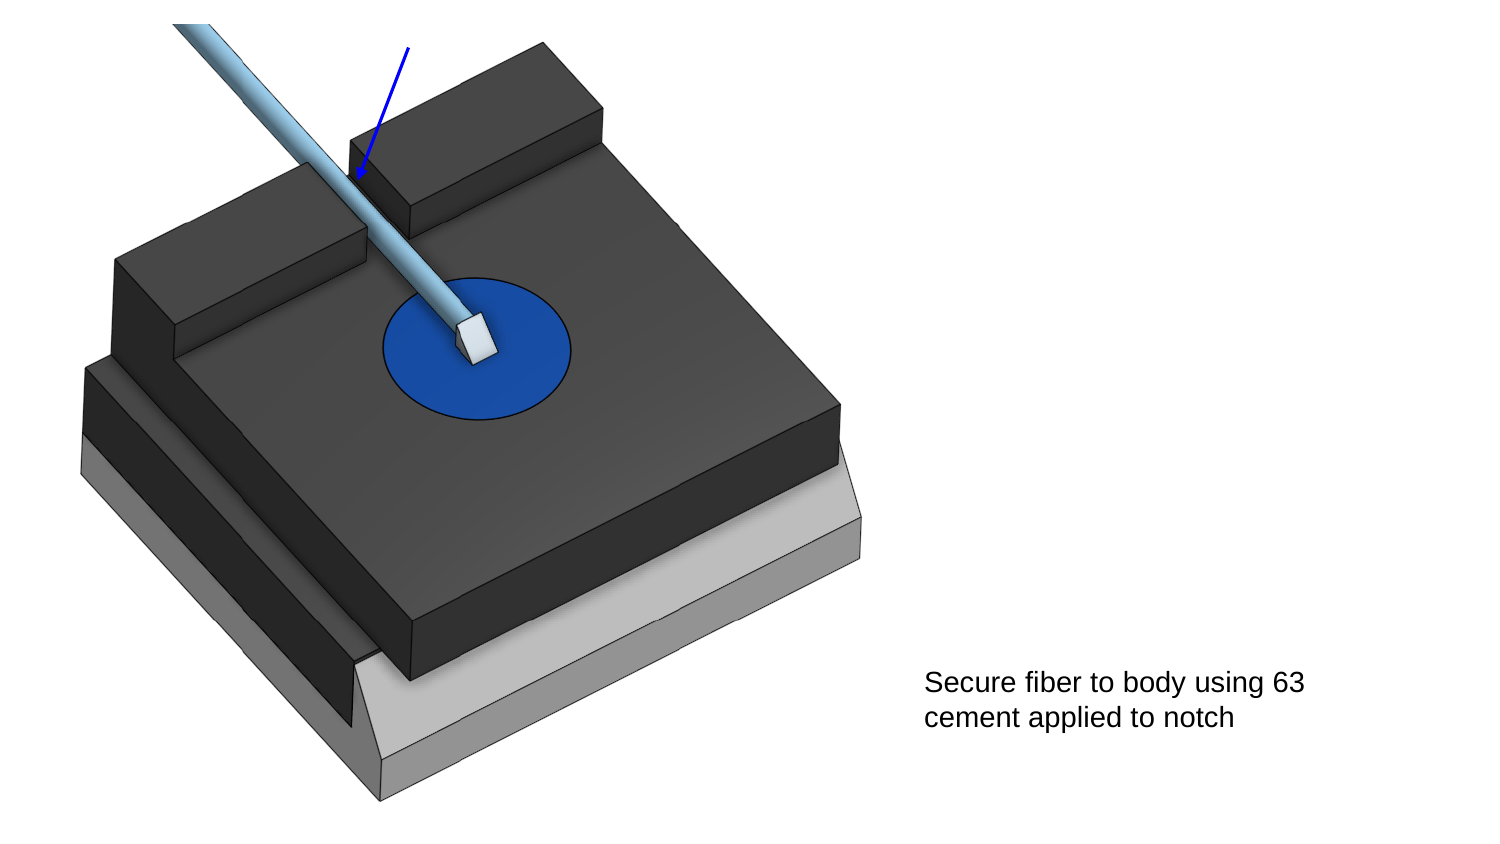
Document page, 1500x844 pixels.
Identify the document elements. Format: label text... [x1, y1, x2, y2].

picture [24, 24, 898, 819]
text_box Secure fiber to body using 63 cement applied to notch [909, 648, 1398, 749]
